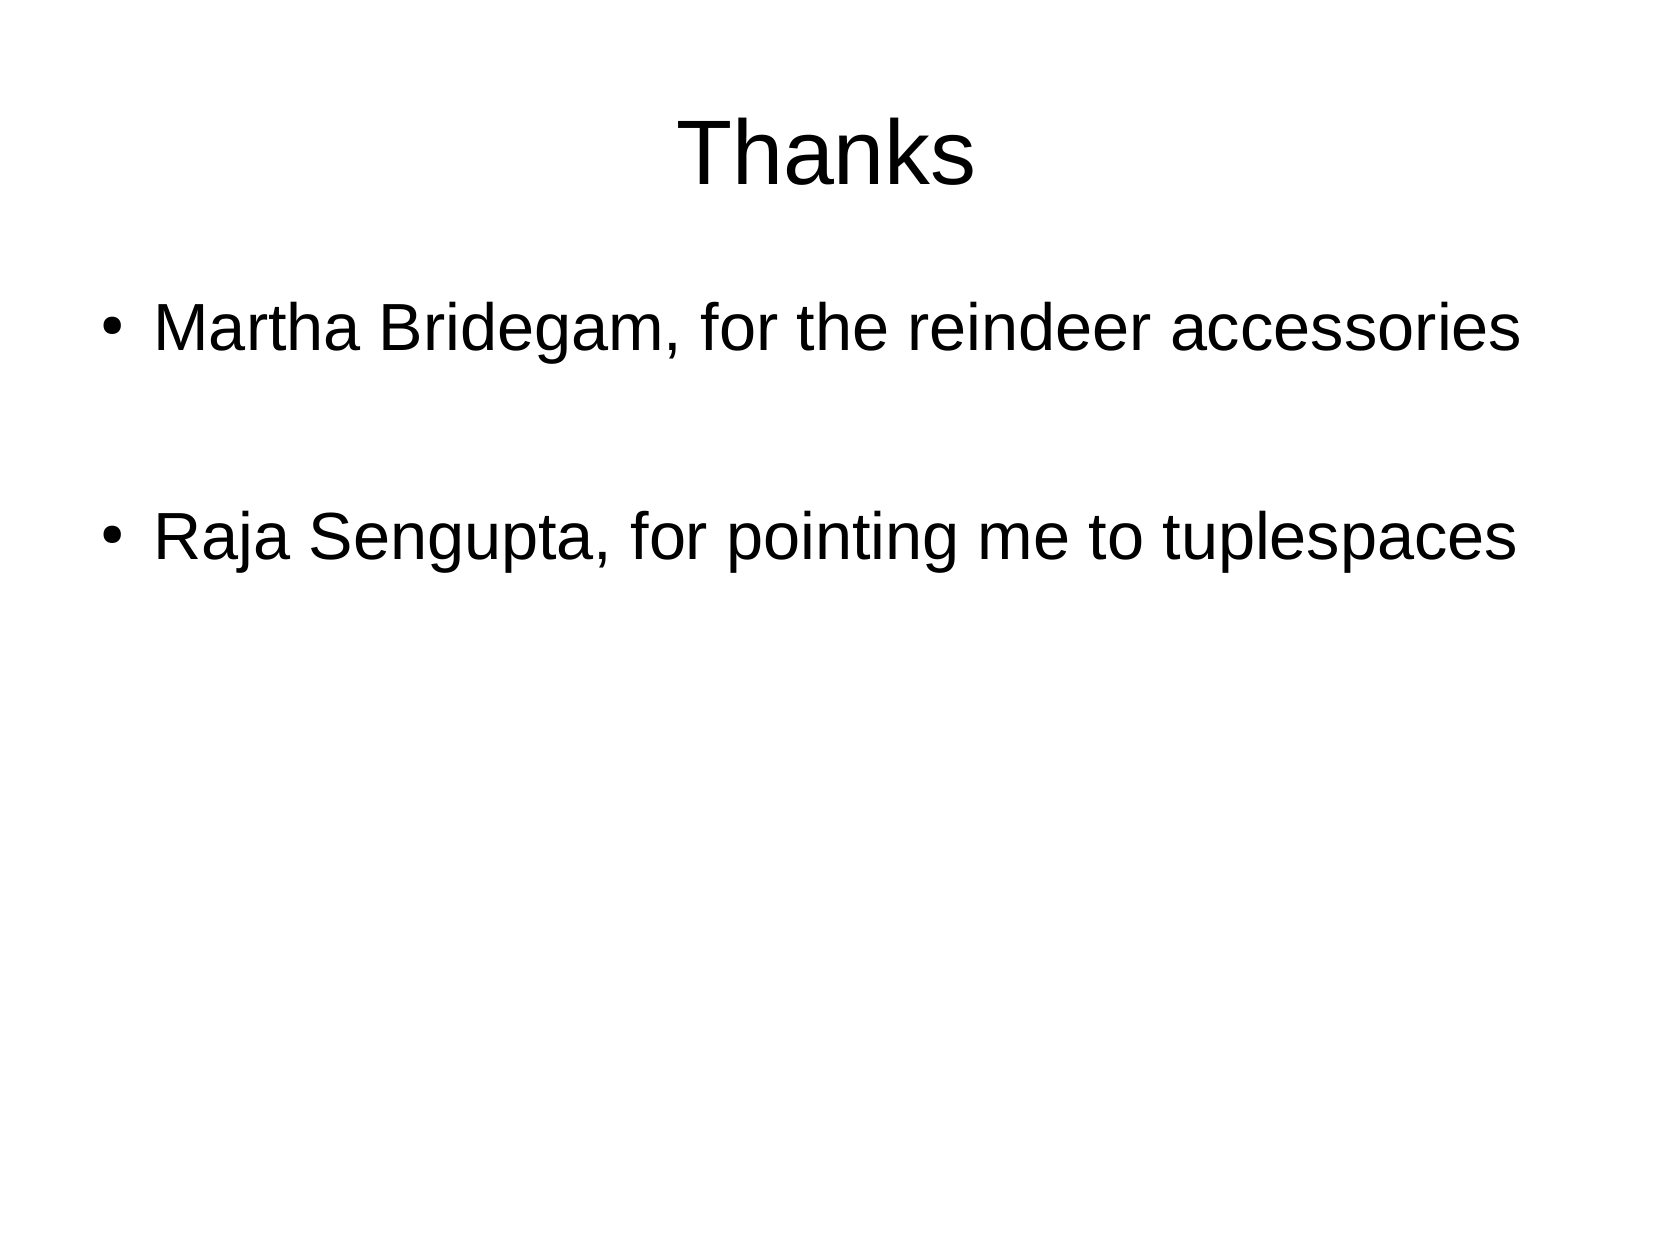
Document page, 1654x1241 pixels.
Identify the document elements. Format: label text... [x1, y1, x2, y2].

list Martha Bridegam, for the reindeer accessories Raja Sengupta, for pointing me to tuplespaces [82, 290, 1538, 1010]
title Thanks [82, 49, 1571, 257]
